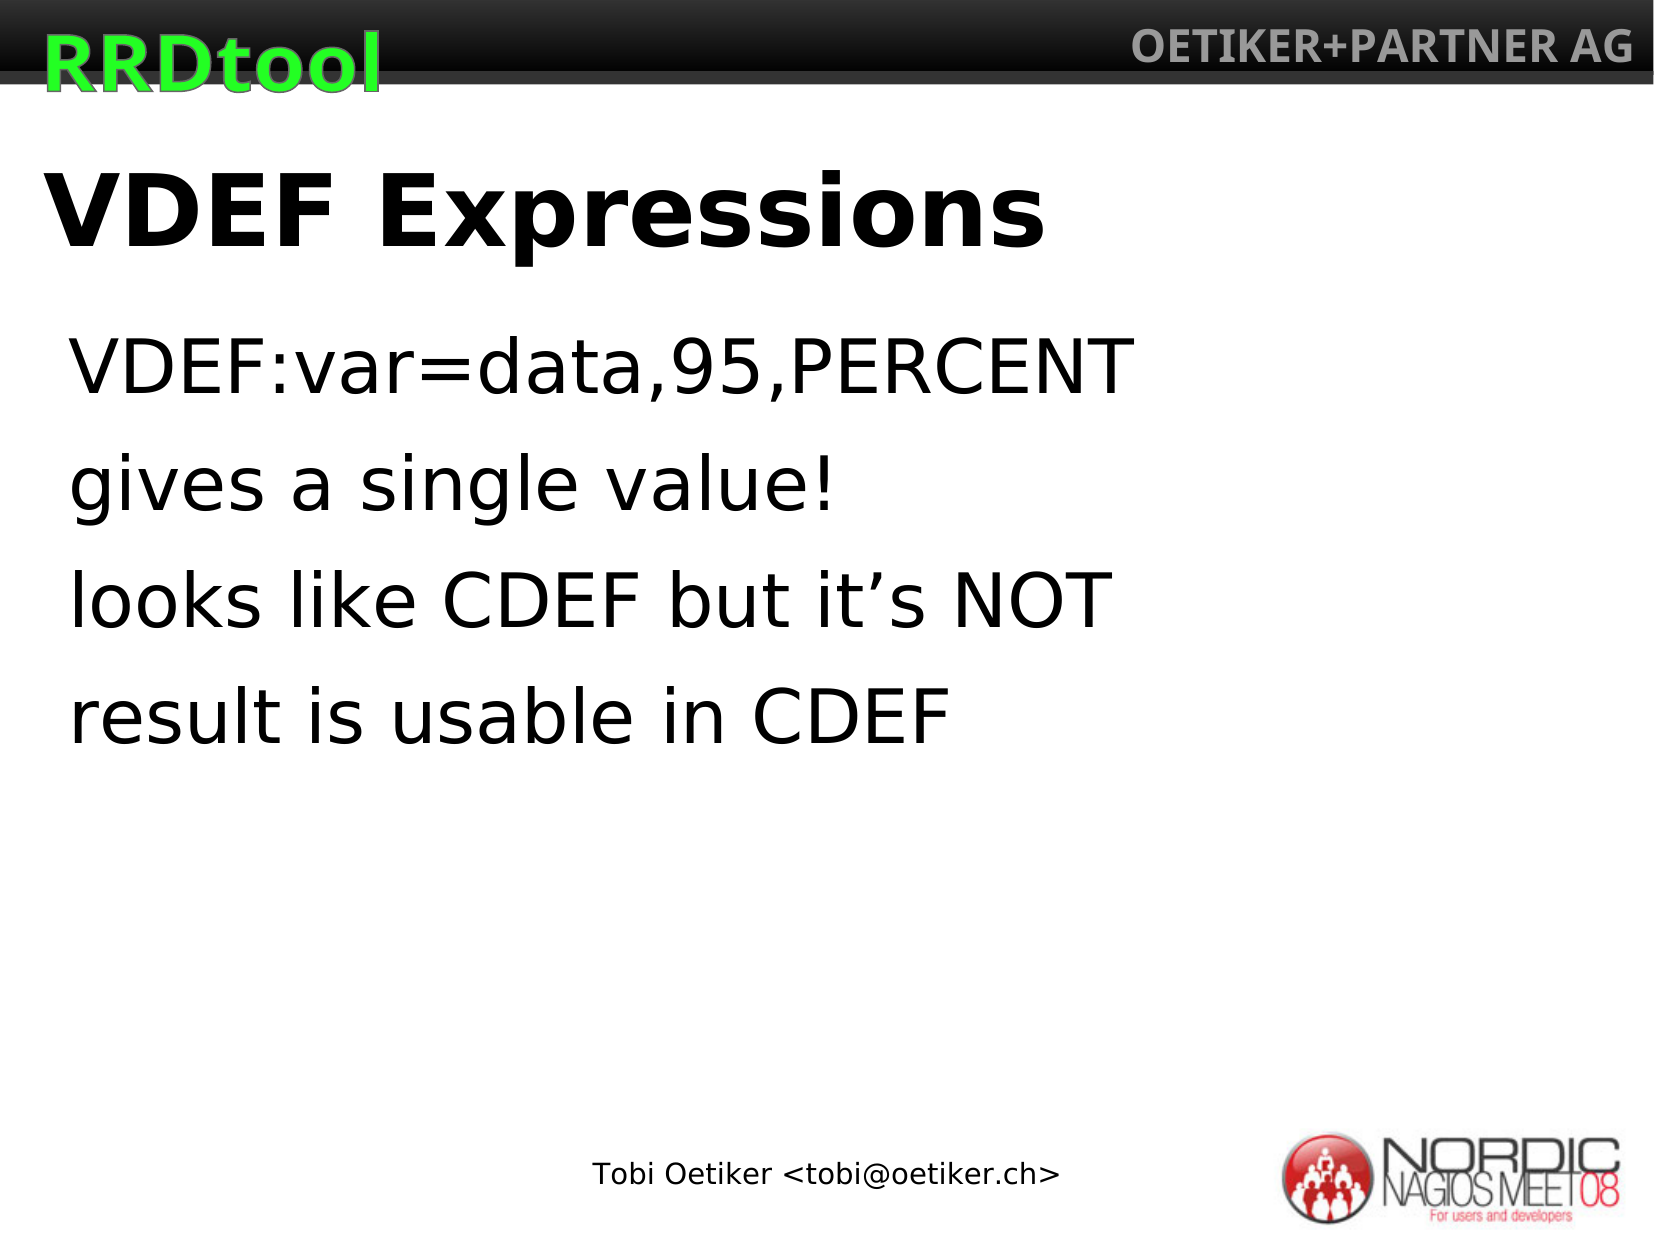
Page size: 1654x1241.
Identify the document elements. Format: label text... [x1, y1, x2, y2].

picture [1262, 1116, 1654, 1241]
title VDEF Expressions [43, 137, 1582, 287]
list VDEF:var=data,95,PERCENT gives a single value! looks like CDEF but it’s NOT result is usable in CDEF [50, 323, 1571, 1093]
